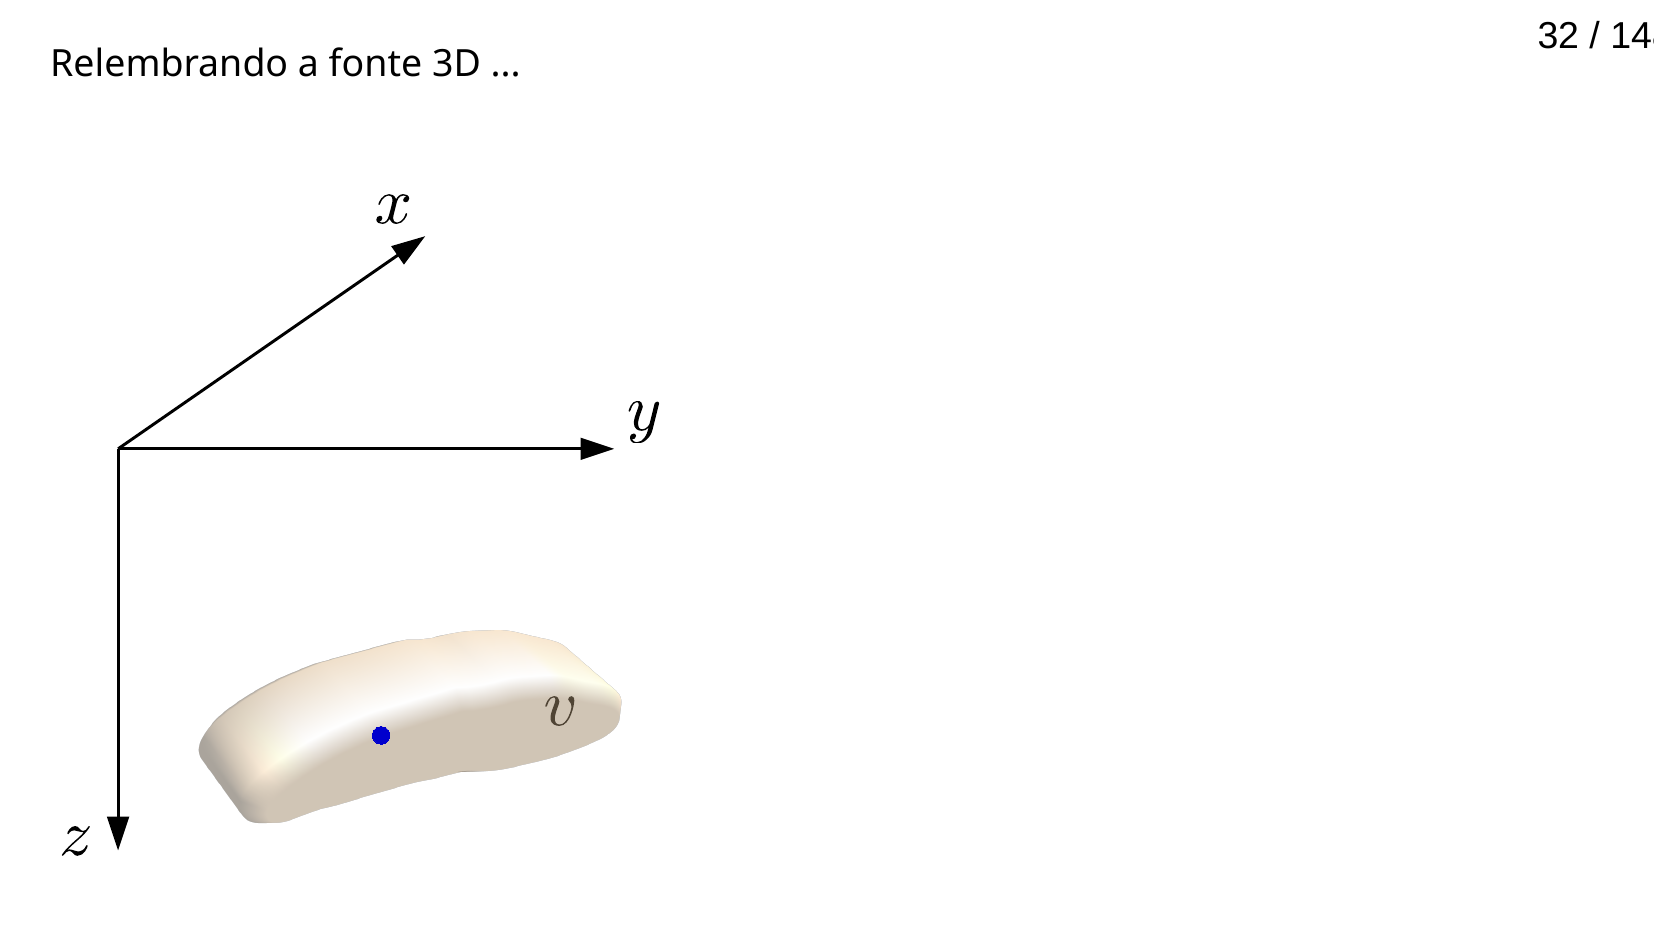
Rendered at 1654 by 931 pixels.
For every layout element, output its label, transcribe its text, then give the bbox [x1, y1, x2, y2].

text_box [372, 726, 390, 745]
text_box Relembrando a fonte 3D ... [35, 29, 560, 86]
picture [59, 826, 93, 856]
picture [626, 401, 662, 443]
picture [374, 194, 413, 224]
text_box <number> / 148 [1414, 0, 1654, 71]
